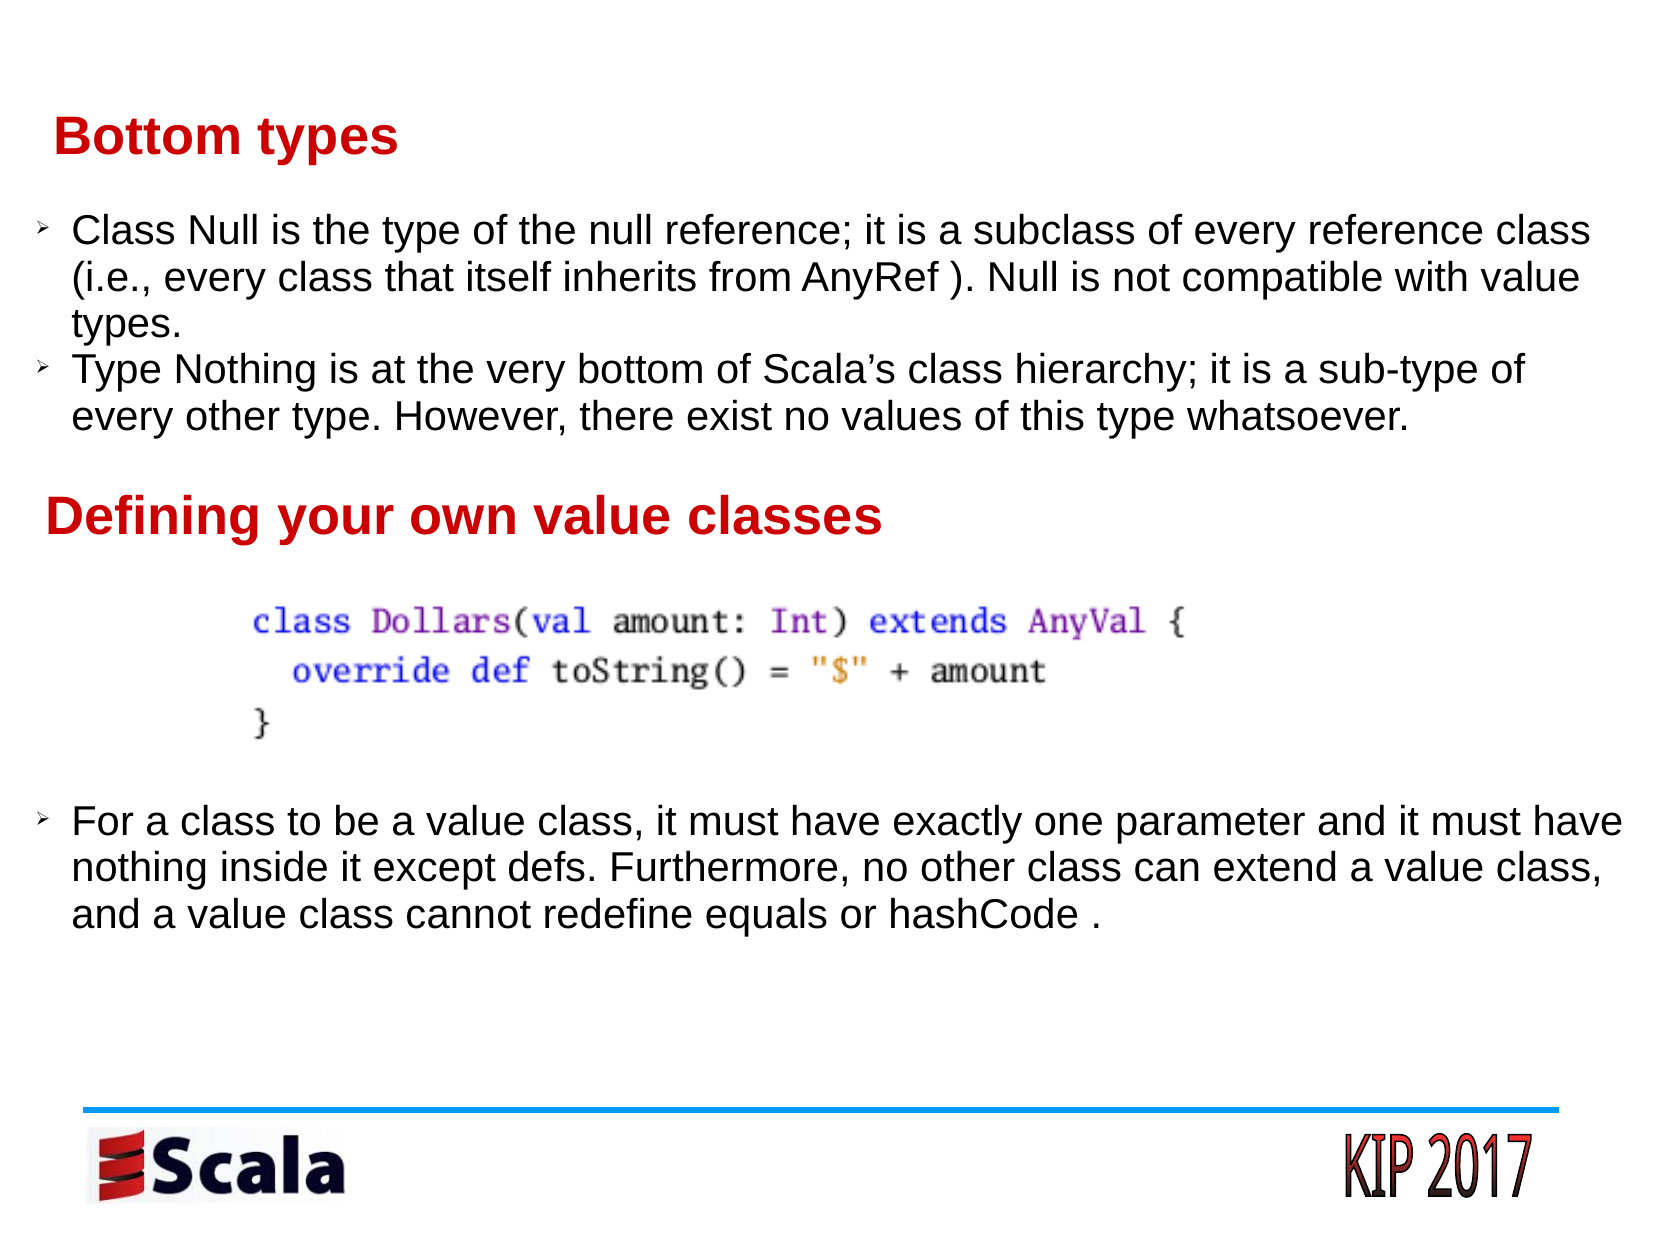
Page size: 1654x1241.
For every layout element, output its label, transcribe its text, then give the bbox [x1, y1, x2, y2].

picture [86, 1127, 359, 1204]
title Bottom types [53, 70, 1542, 199]
text_box Class Null is the type of the null reference; it is a subclass of every reference class (i.e., every class that itself inherits from AnyRef ). Null is not compatible with value types. Type Nothing is at the very bottom of Scala’s class hierarchy; it is a sub-type of every other type. However, there exist no values of this type whatsoever. Defining your own value classes For a class to be a value class, it must have exactly one parameter and it must have nothing inside it except defs. Furthermore, no other class can extend a value class, and a value class cannot redefine equals or hashCode . [0, 199, 1654, 945]
picture [229, 579, 1229, 756]
